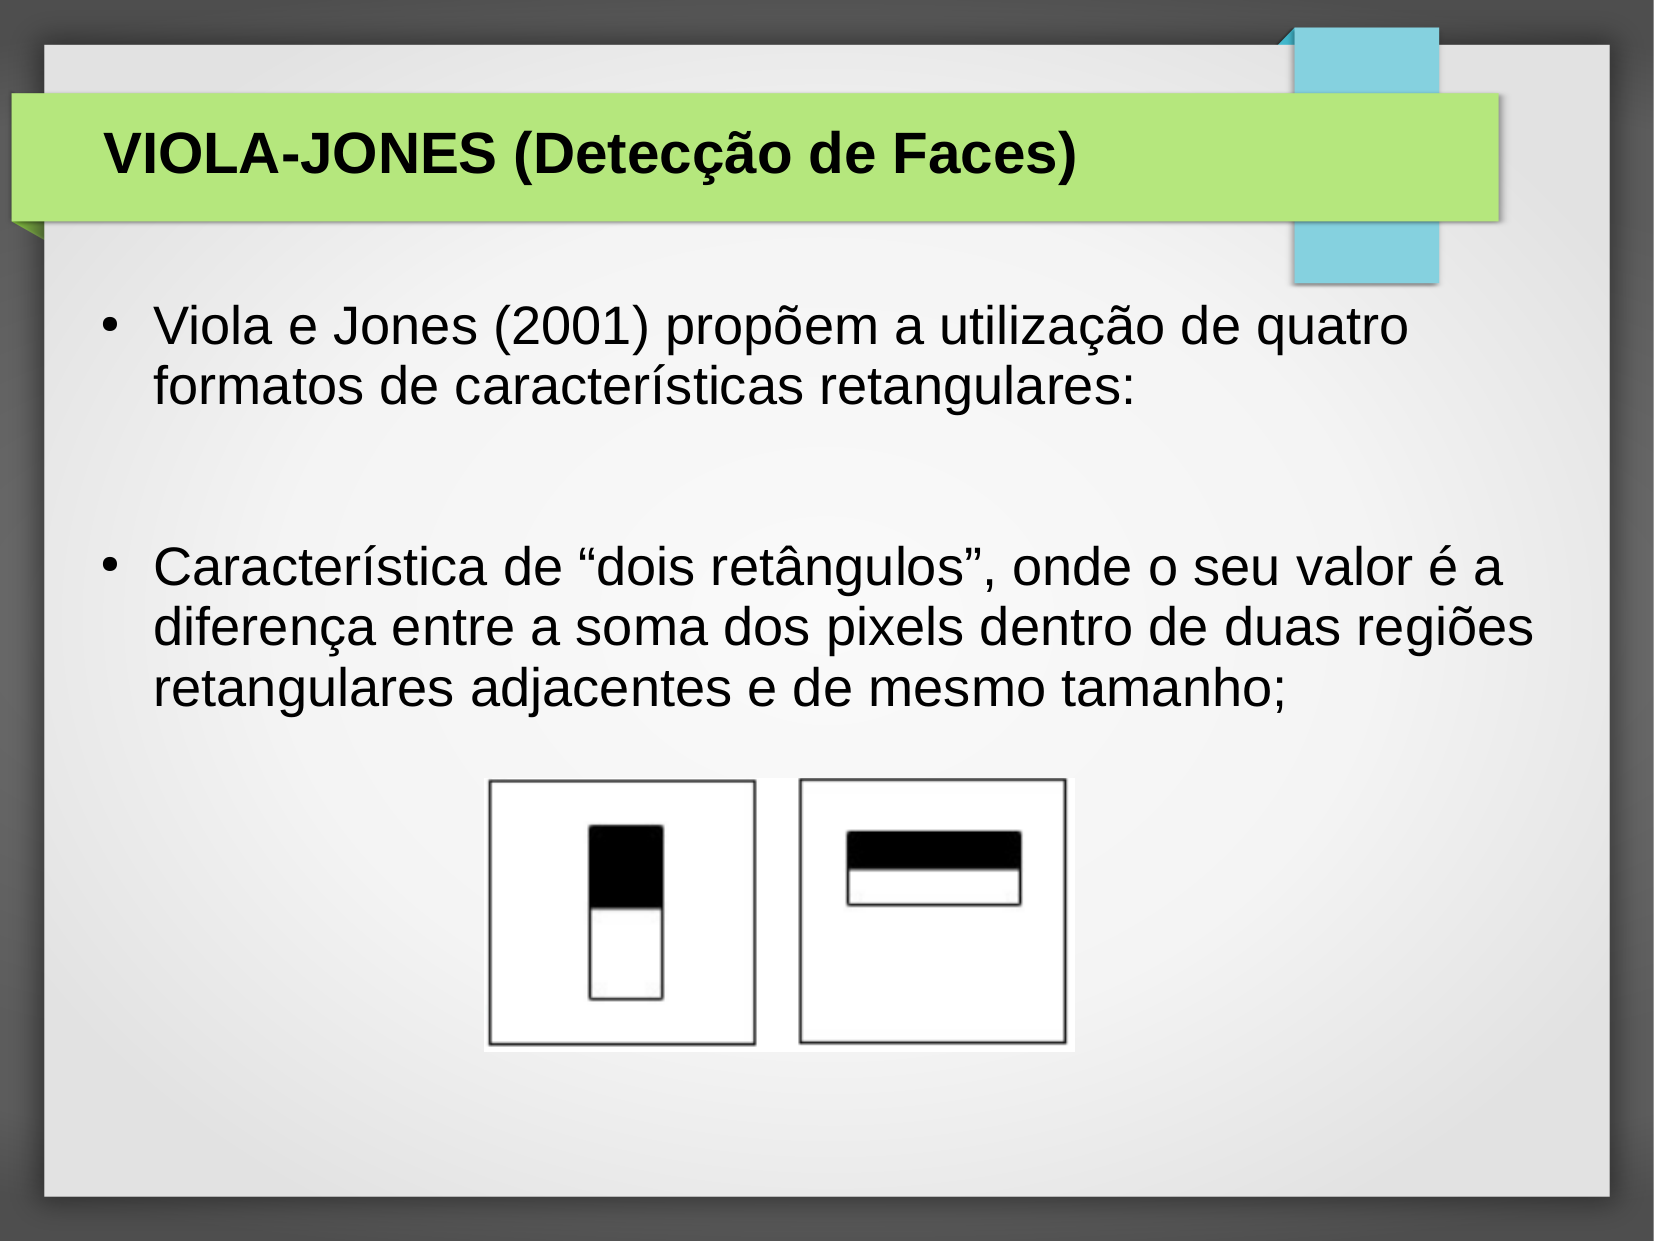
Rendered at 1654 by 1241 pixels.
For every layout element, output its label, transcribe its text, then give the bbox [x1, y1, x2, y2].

picture [0, 0, 1654, 1241]
list Viola e Jones (2001) propõem a utilização de quatro formatos de características retangulares: Característica de “dois retângulos”, onde o seu valor é a diferença entre a soma dos pixels dentro de duas regiões retangulares adjacentes e de mesmo tamanho; [82, 295, 1571, 1015]
title VIOLA-JONES (Detecção de Faces) [82, 94, 1264, 213]
